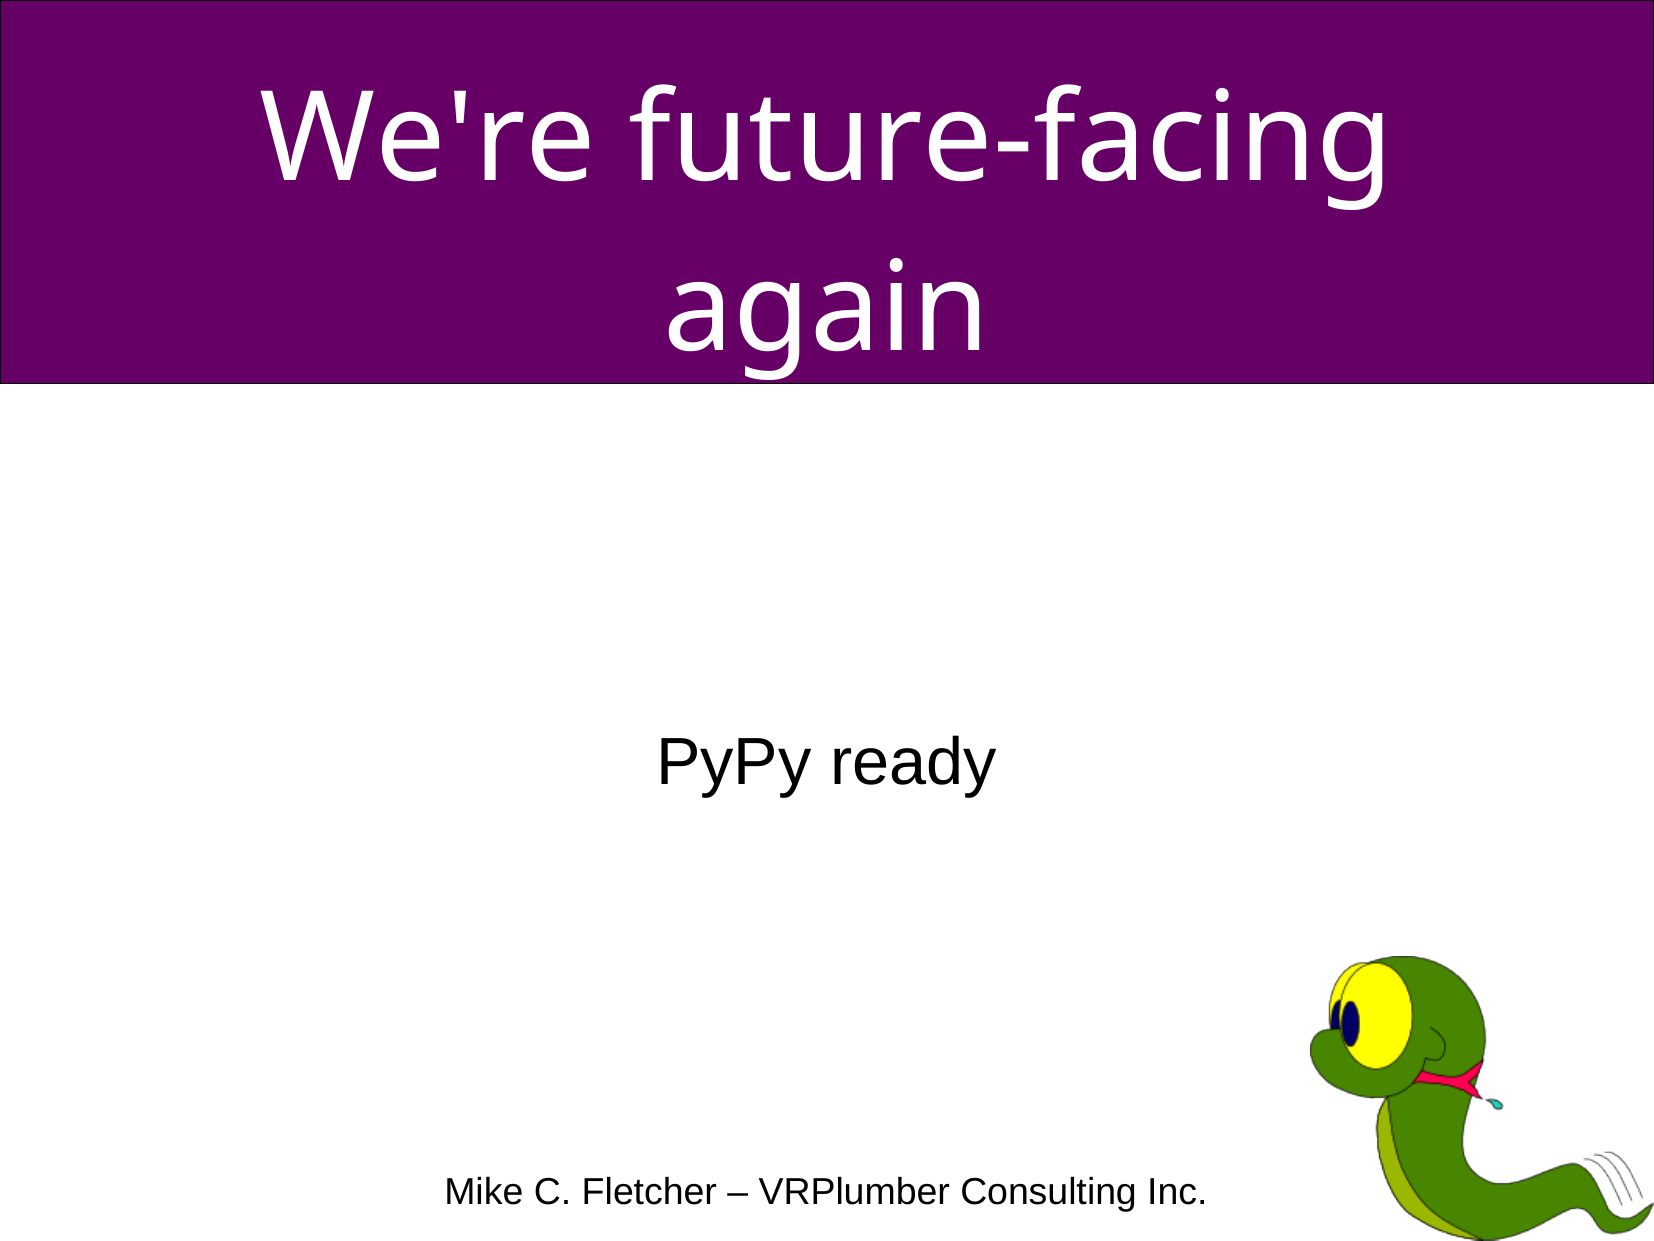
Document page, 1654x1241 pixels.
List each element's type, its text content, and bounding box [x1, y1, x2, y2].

subtitle PyPy ready [82, 420, 1571, 1102]
picture [1310, 956, 1654, 1241]
title We're future-facing again [82, 56, 1571, 377]
